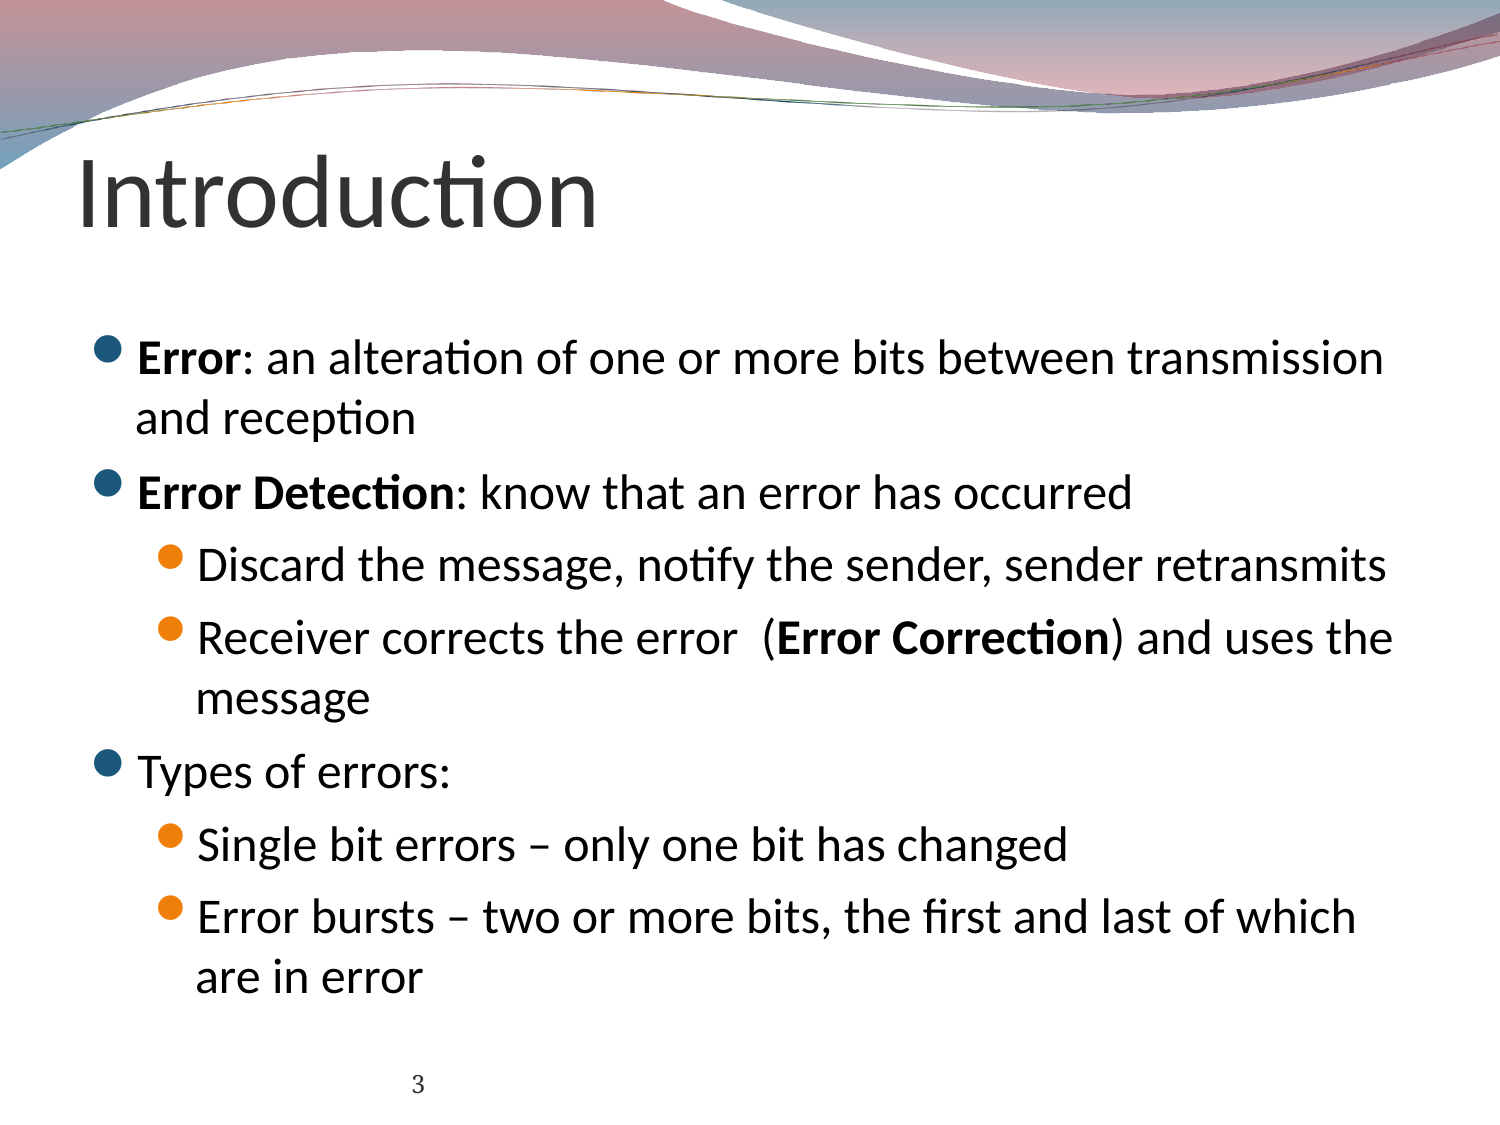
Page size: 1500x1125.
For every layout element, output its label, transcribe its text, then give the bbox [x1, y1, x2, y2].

list Error: an alteration of one or more bits between transmission and reception Error Detection: know that an error has occurred Discard the message, notify the sender, sender retransmits Receiver corrects the error (Error Correction) and uses the message Types of errors: Single bit errors – only one bit has changed Error bursts – two or more bits, the first and last of which are in error [75, 317, 1426, 1038]
title Introduction [75, 115, 1426, 304]
text_box <number> [100, 1042, 426, 1103]
picture [0, 33, 1500, 140]
